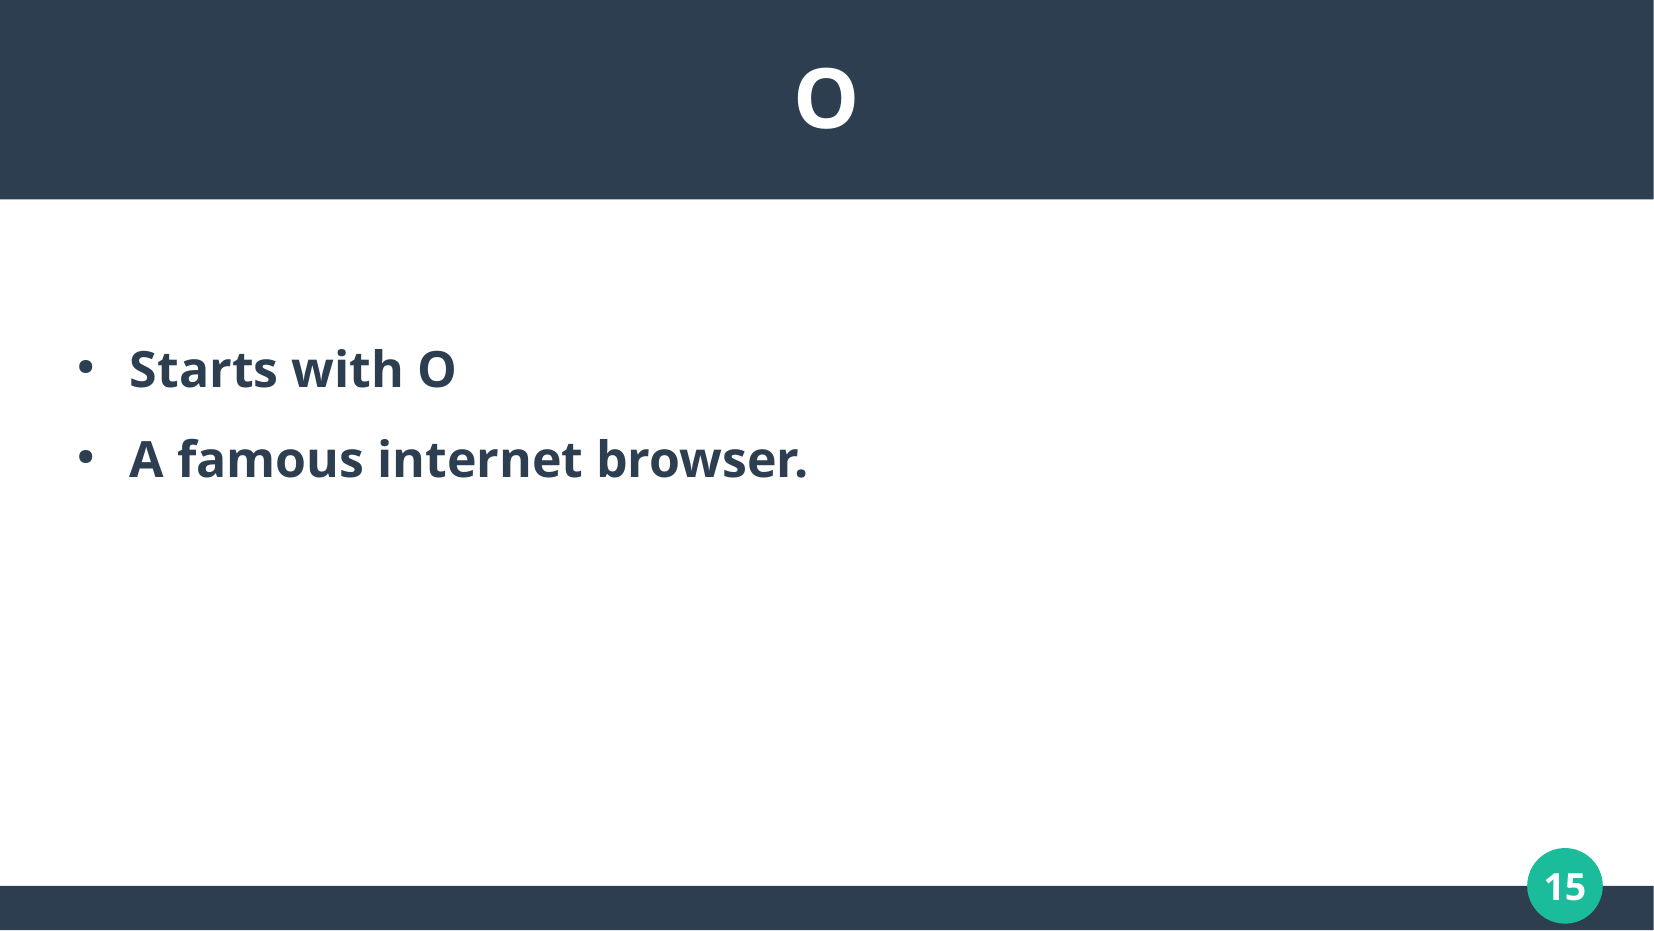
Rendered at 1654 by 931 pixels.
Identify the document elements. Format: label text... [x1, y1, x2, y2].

list Starts with O A famous internet browser. [59, 243, 1595, 864]
title O [59, 37, 1595, 156]
